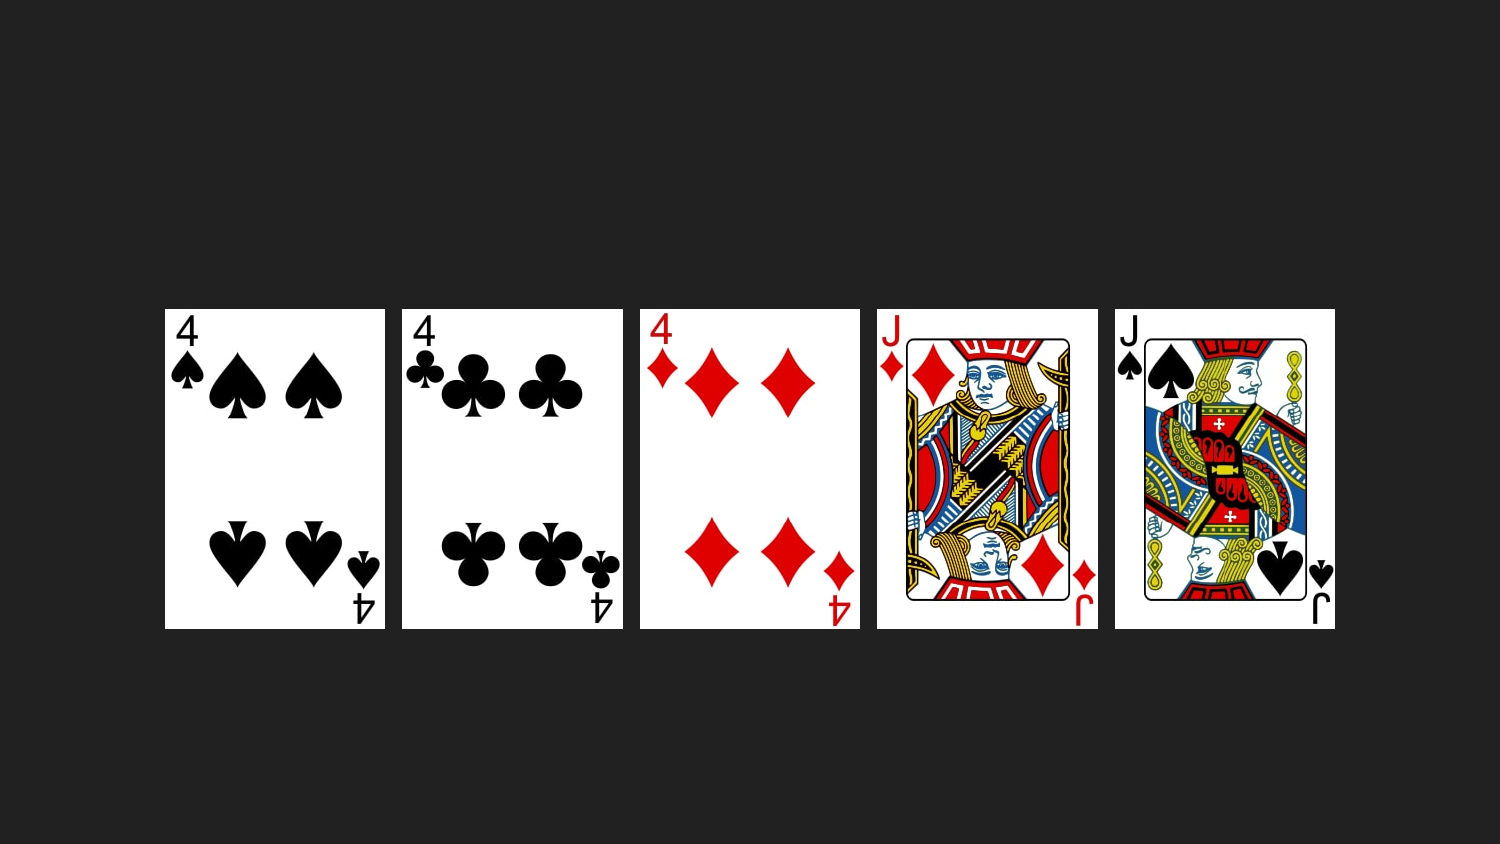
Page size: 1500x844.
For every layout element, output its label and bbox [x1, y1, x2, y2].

picture [877, 309, 1098, 629]
picture [402, 309, 623, 629]
picture [1115, 309, 1335, 629]
picture [165, 309, 385, 629]
picture [640, 309, 860, 629]
